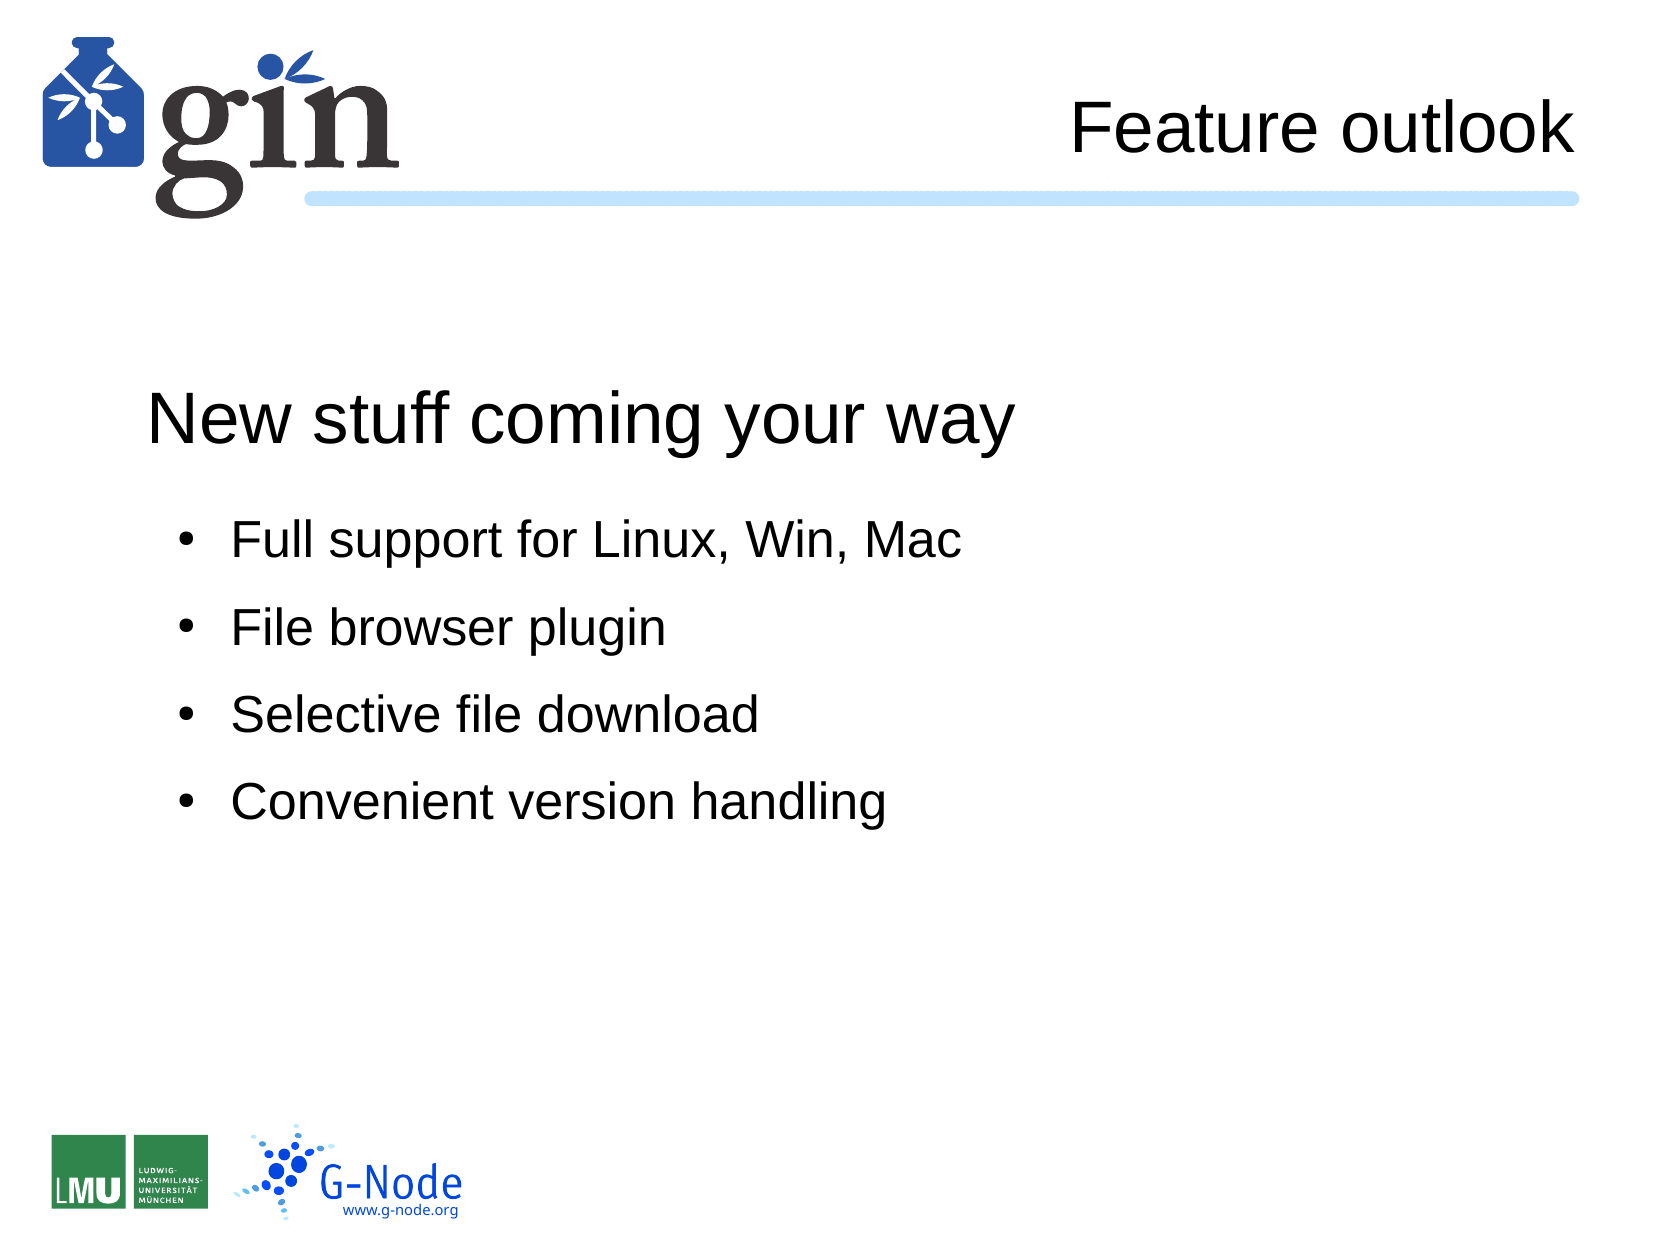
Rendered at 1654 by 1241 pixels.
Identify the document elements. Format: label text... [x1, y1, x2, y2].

picture [33, 30, 409, 224]
list Full support for Linux, Win, Mac File browser plugin Selective file download Convenient version handling [159, 510, 1501, 783]
list New stuff coming your way [146, 377, 1636, 465]
text_box Feature outlook [87, 30, 1576, 226]
